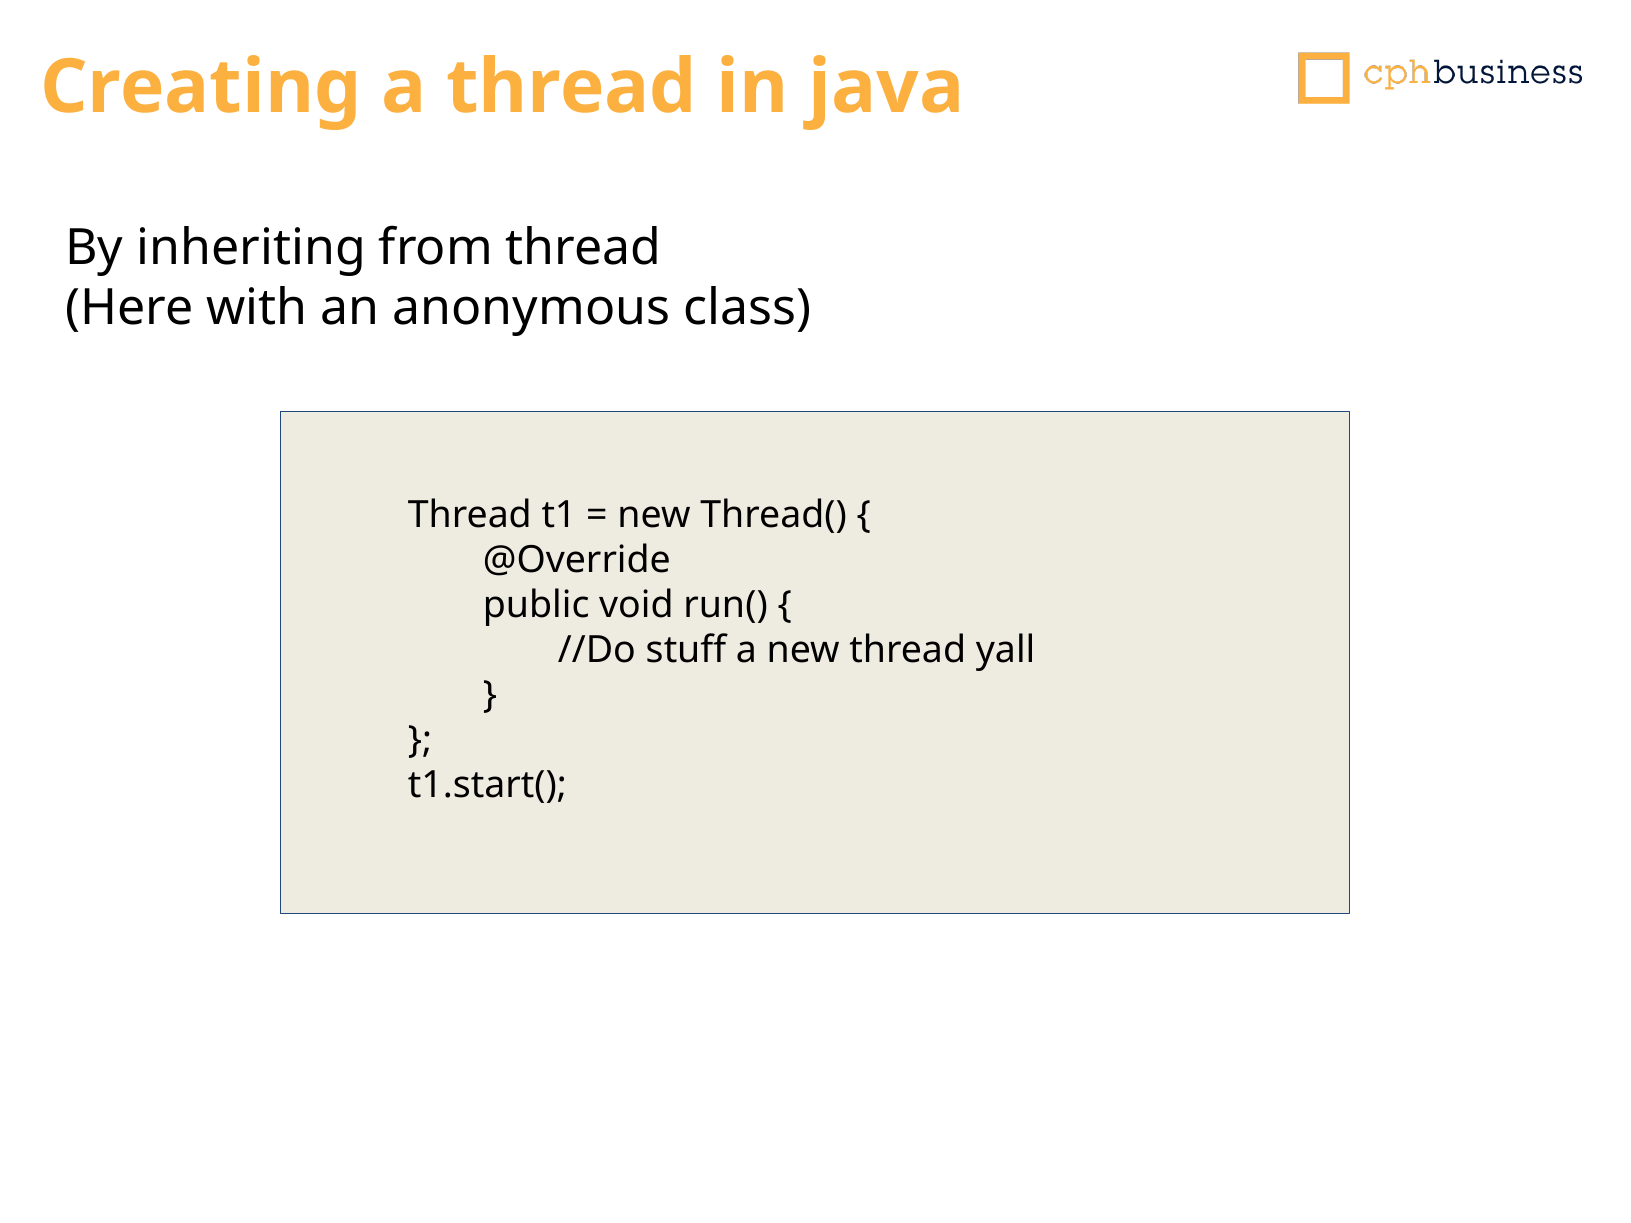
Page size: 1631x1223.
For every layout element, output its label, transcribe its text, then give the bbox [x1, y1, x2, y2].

text_box By inheriting from thread (Here with an anonymous class) [50, 199, 1477, 412]
picture [1247, 1, 1631, 155]
text_box Thread t1 = new Thread() { @Override public void run() { //Do stuff a new thread yall } }; t1.start(); [393, 474, 1238, 922]
text_box Creating a thread in java [25, 29, 1171, 153]
text_box [280, 411, 1350, 914]
